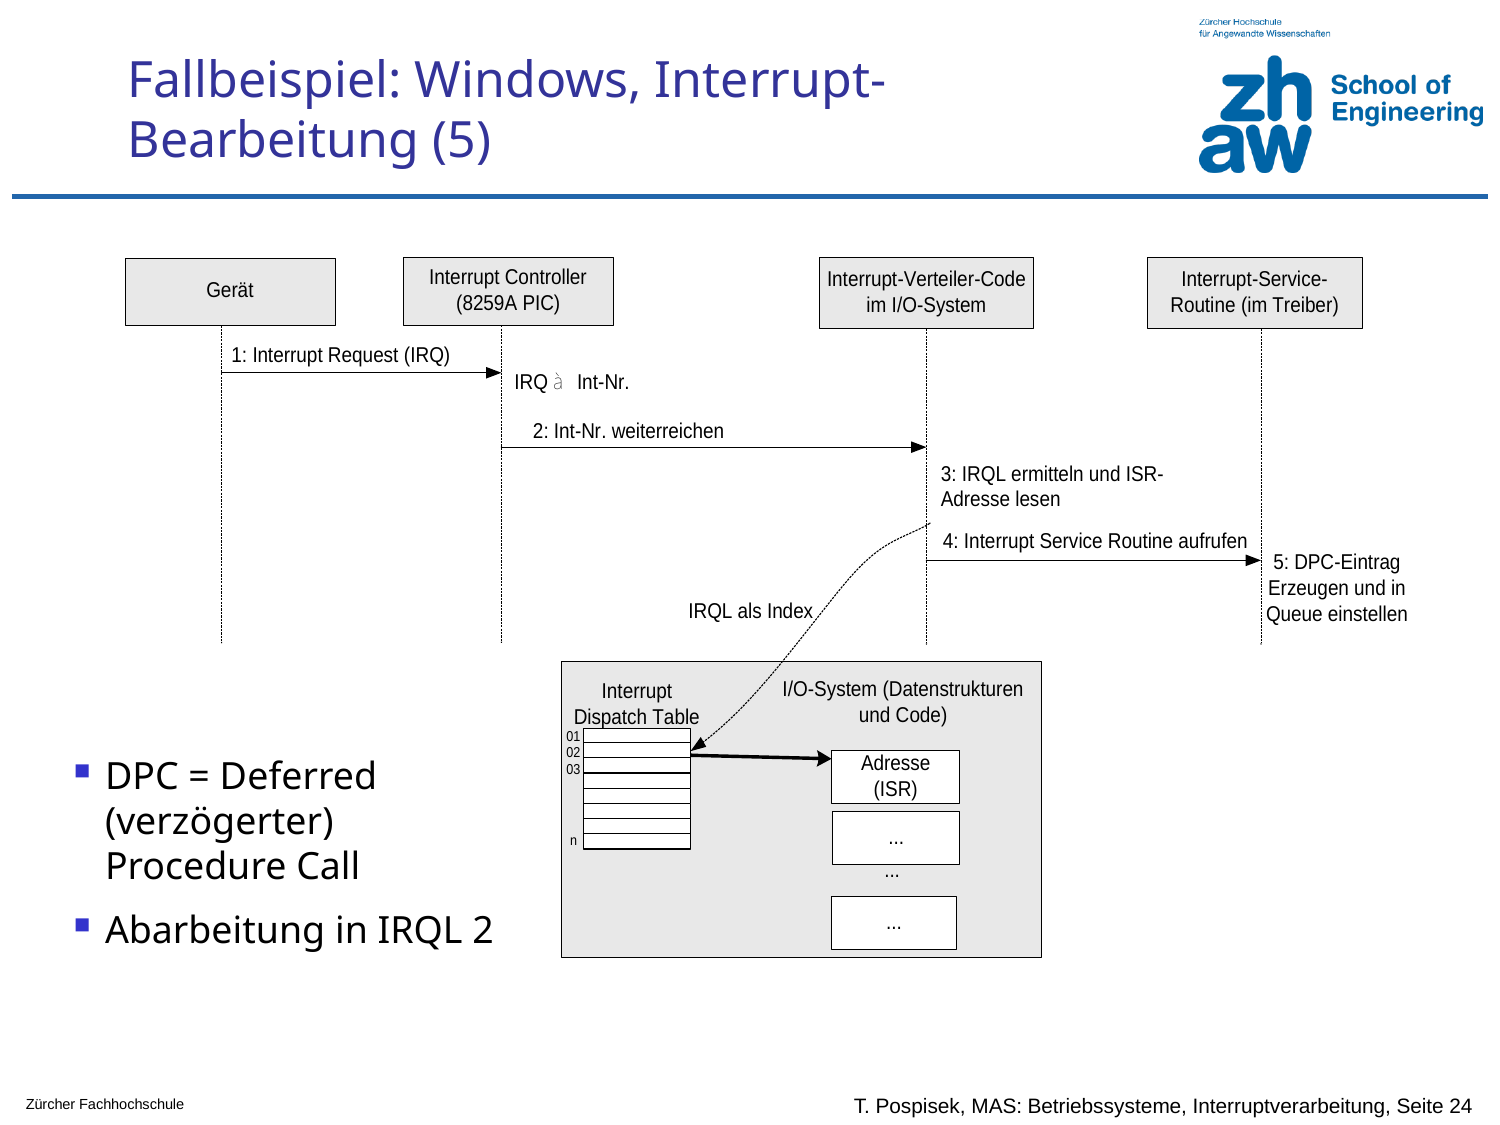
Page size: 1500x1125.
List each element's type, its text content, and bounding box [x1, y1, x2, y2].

title Fallbeispiel: Windows, Interrupt-Bearbeitung (5) [112, 50, 1170, 175]
picture [1199, 19, 1483, 173]
picture [122, 254, 1426, 961]
text_box DPC = Deferred (verzögerter) Procedure Call Abarbeitung in IRQL 2 [59, 744, 122, 959]
